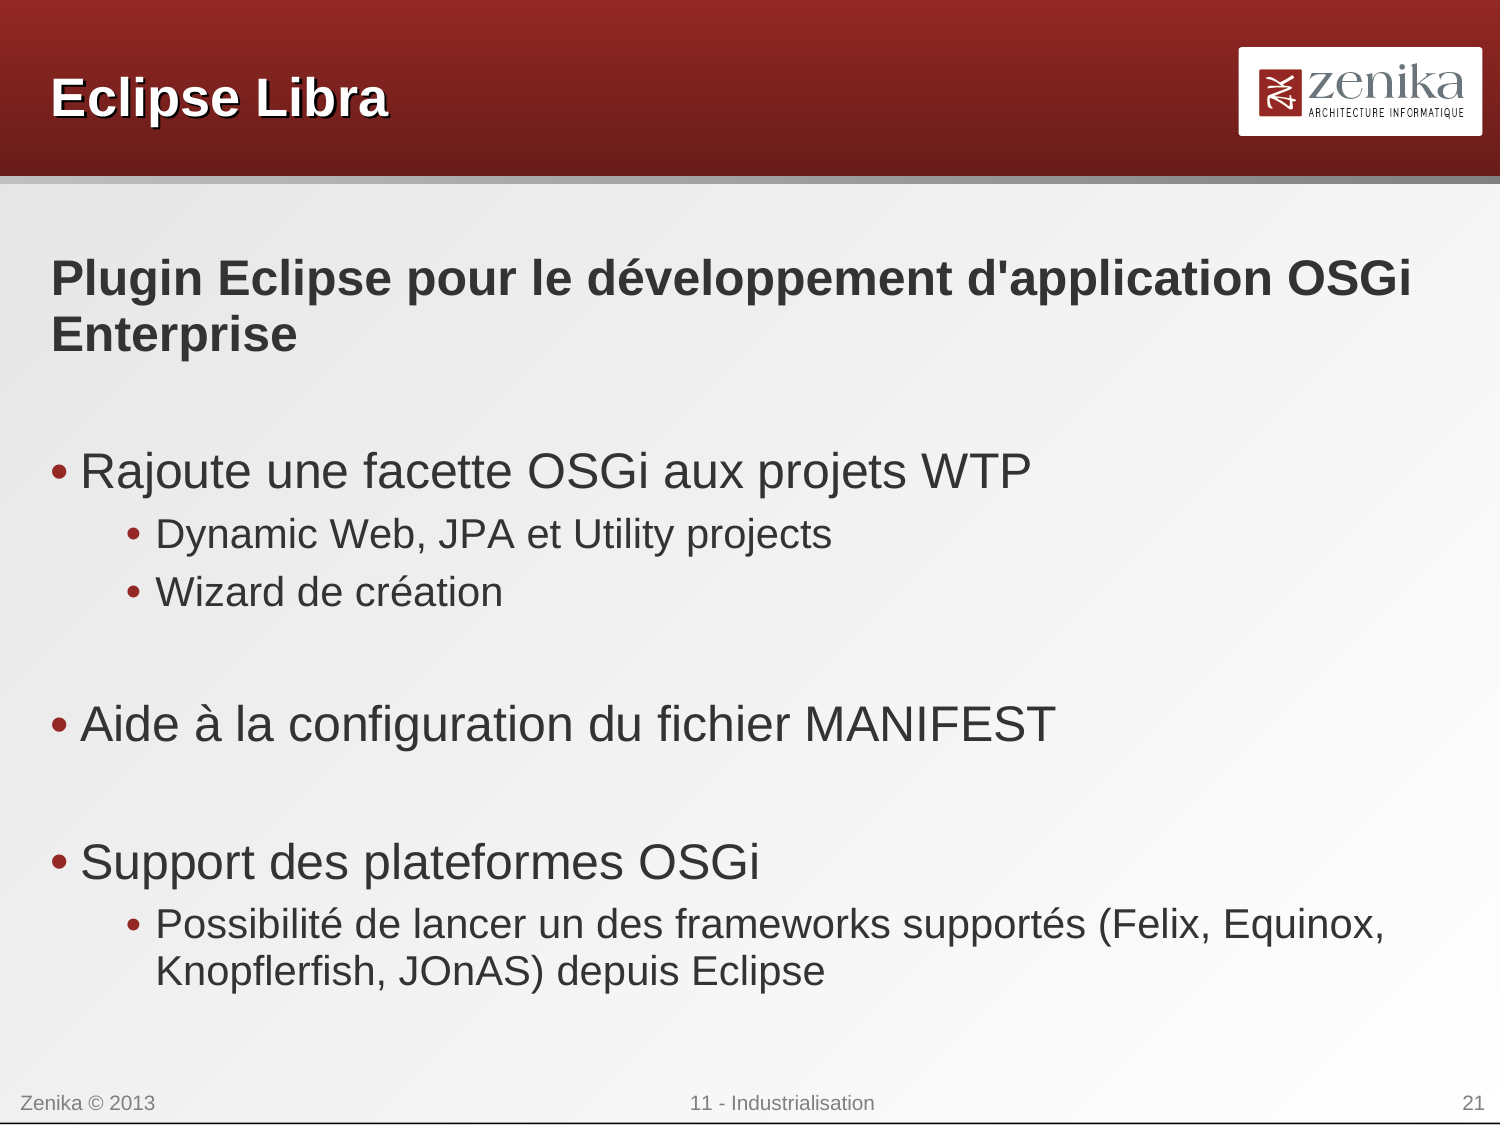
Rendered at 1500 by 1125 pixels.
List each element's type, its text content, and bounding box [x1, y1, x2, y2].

list Plugin Eclipse pour le développement d'application OSGi Enterprise Rajoute une facette OSGi aux projets WTP Dynamic Web, JPA et Utility projects Wizard de création Aide à la configuration du fichier MANIFEST Support des plateformes OSGi Possibilité de lancer un des frameworks supportés (Felix, Equinox, Knopflerfish, JOnAS) depuis Eclipse [50, 249, 1435, 1064]
picture [1257, 58, 1464, 125]
title Eclipse Libra [50, 22, 1206, 172]
